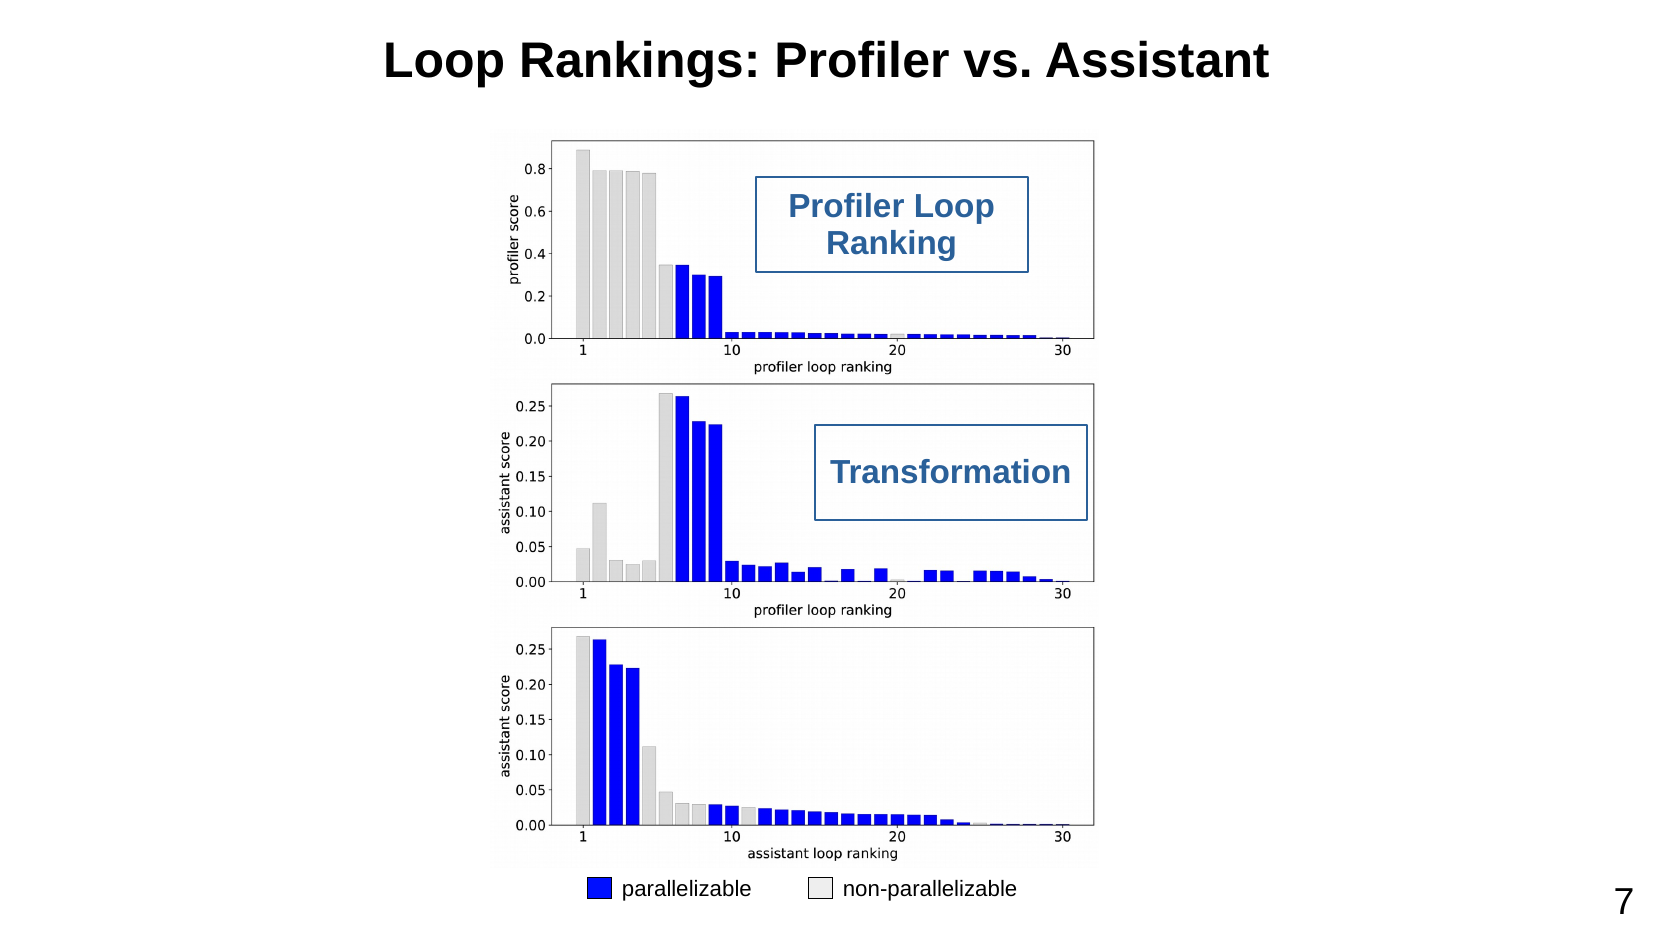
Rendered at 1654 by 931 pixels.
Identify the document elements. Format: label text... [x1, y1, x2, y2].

picture [484, 129, 1099, 920]
text_box 7 [1594, 873, 1654, 931]
text_box Profiler Loop Ranking [755, 177, 1028, 272]
text_box Loop Rankings: Profiler vs. Assistant [0, 2, 1654, 119]
text_box Transformation [814, 425, 1087, 520]
